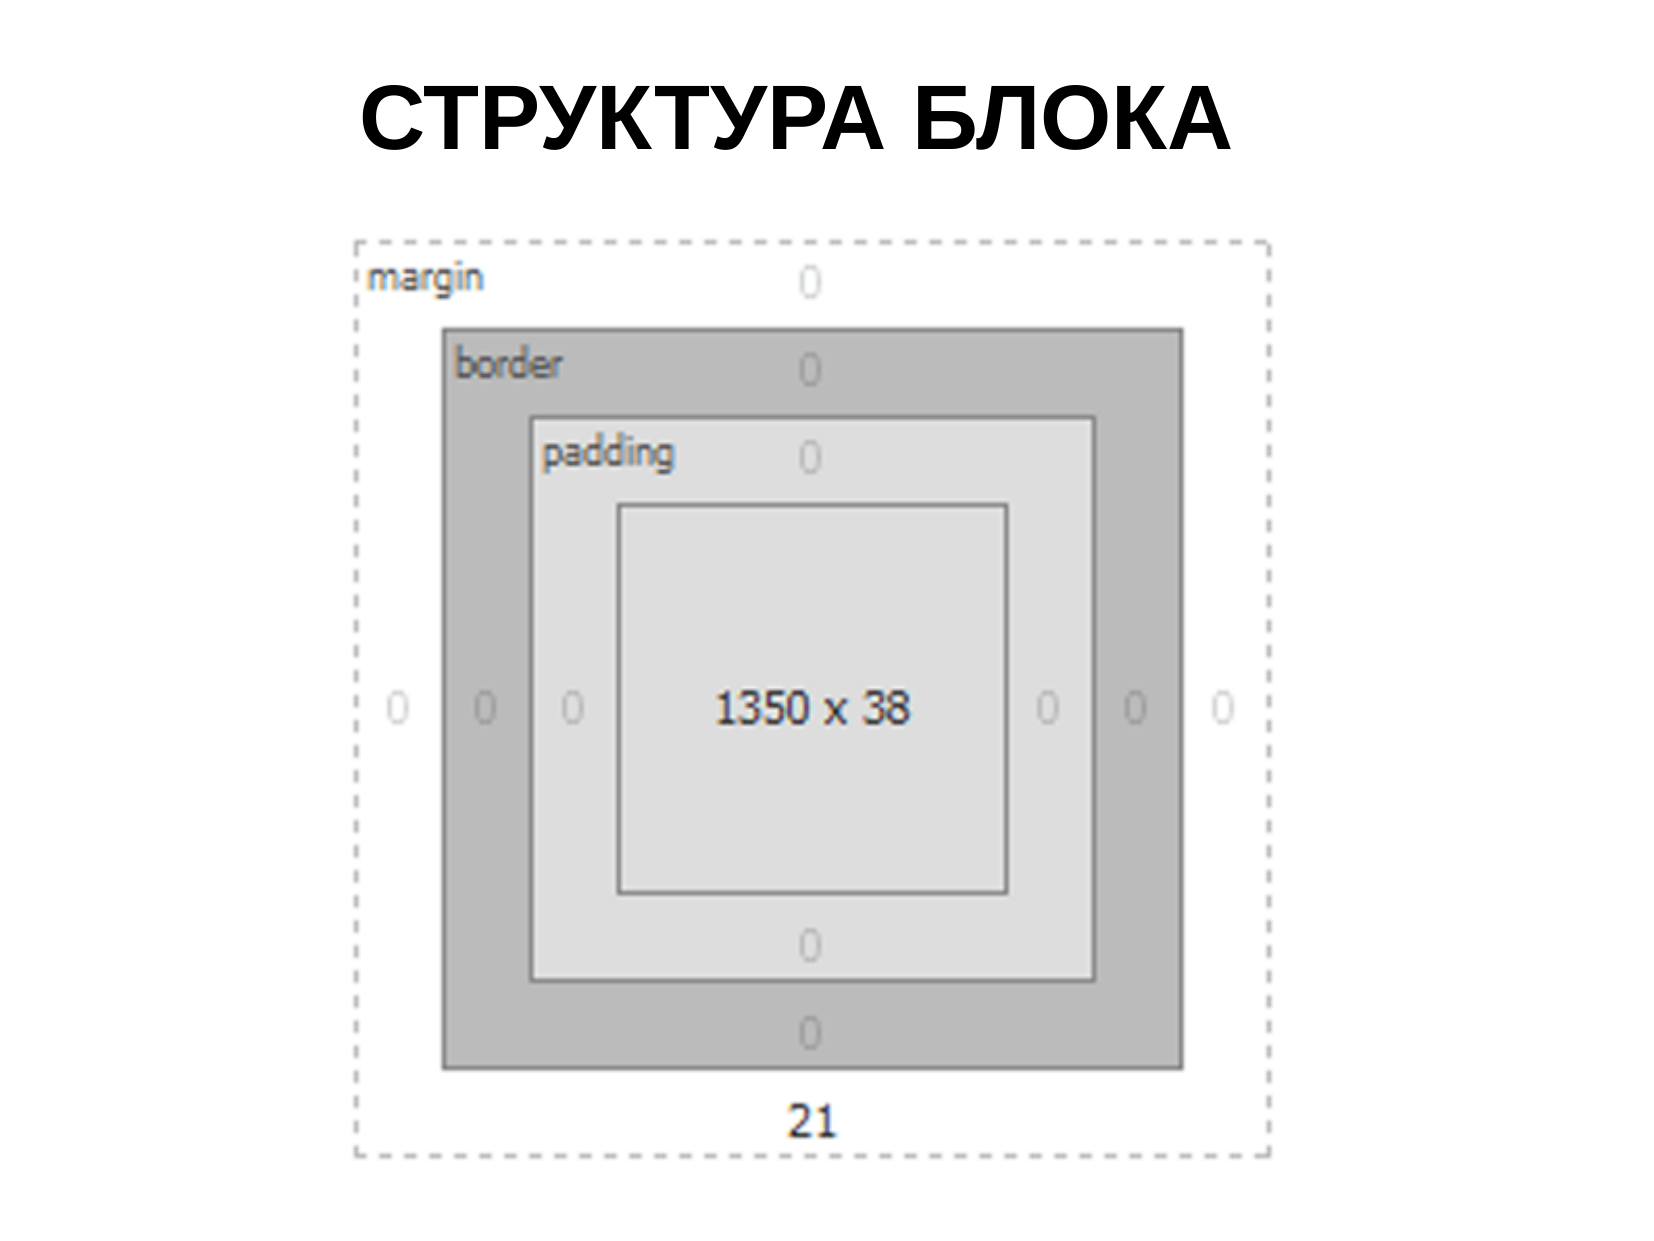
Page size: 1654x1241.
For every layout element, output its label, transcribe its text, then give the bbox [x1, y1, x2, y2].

title СТРУКТУРА БЛОКА [53, 29, 1542, 207]
picture [288, 207, 1330, 1192]
